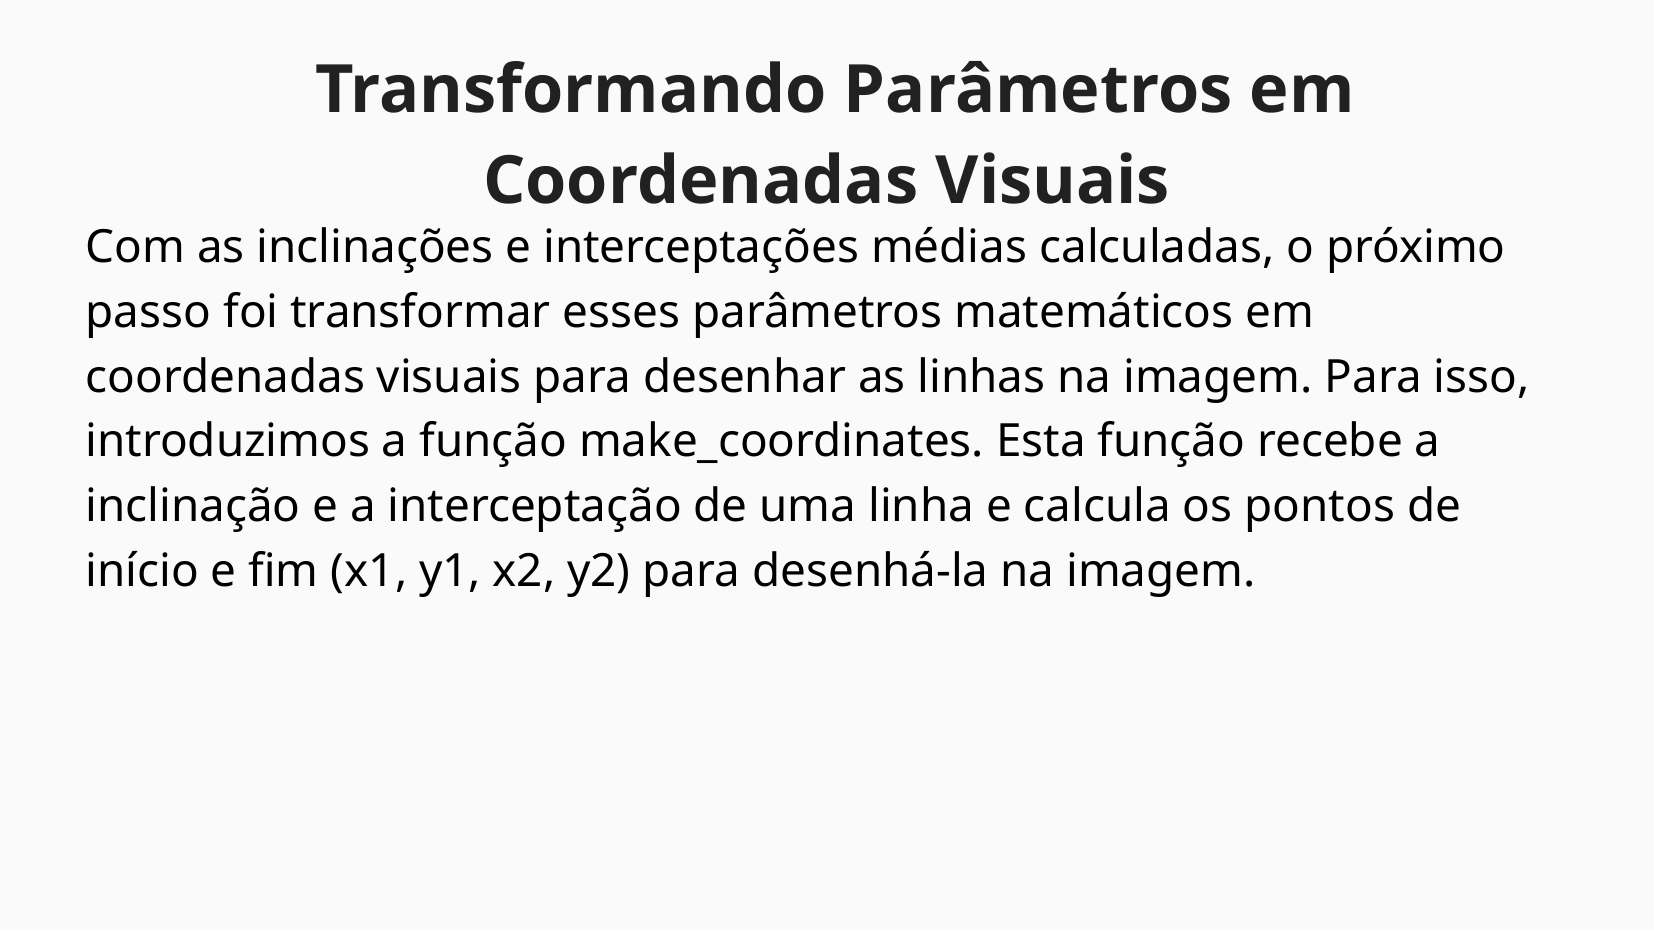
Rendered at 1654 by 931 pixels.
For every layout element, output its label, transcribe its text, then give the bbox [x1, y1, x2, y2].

title Transformando Parâmetros em Coordenadas Visuais [82, 41, 1571, 210]
text_box Com as inclinações e interceptações médias calculadas, o próximo passo foi transformar esses parâmetros matemáticos em coordenadas visuais para desenhar as linhas na imagem. Para isso, introduzimos a função make_coordinates. Esta função recebe a inclinação e a interceptação de uma linha e calcula os pontos de início e fim (x1, y1, x2, y2) para desenhá-la na imagem. [85, 210, 1574, 829]
